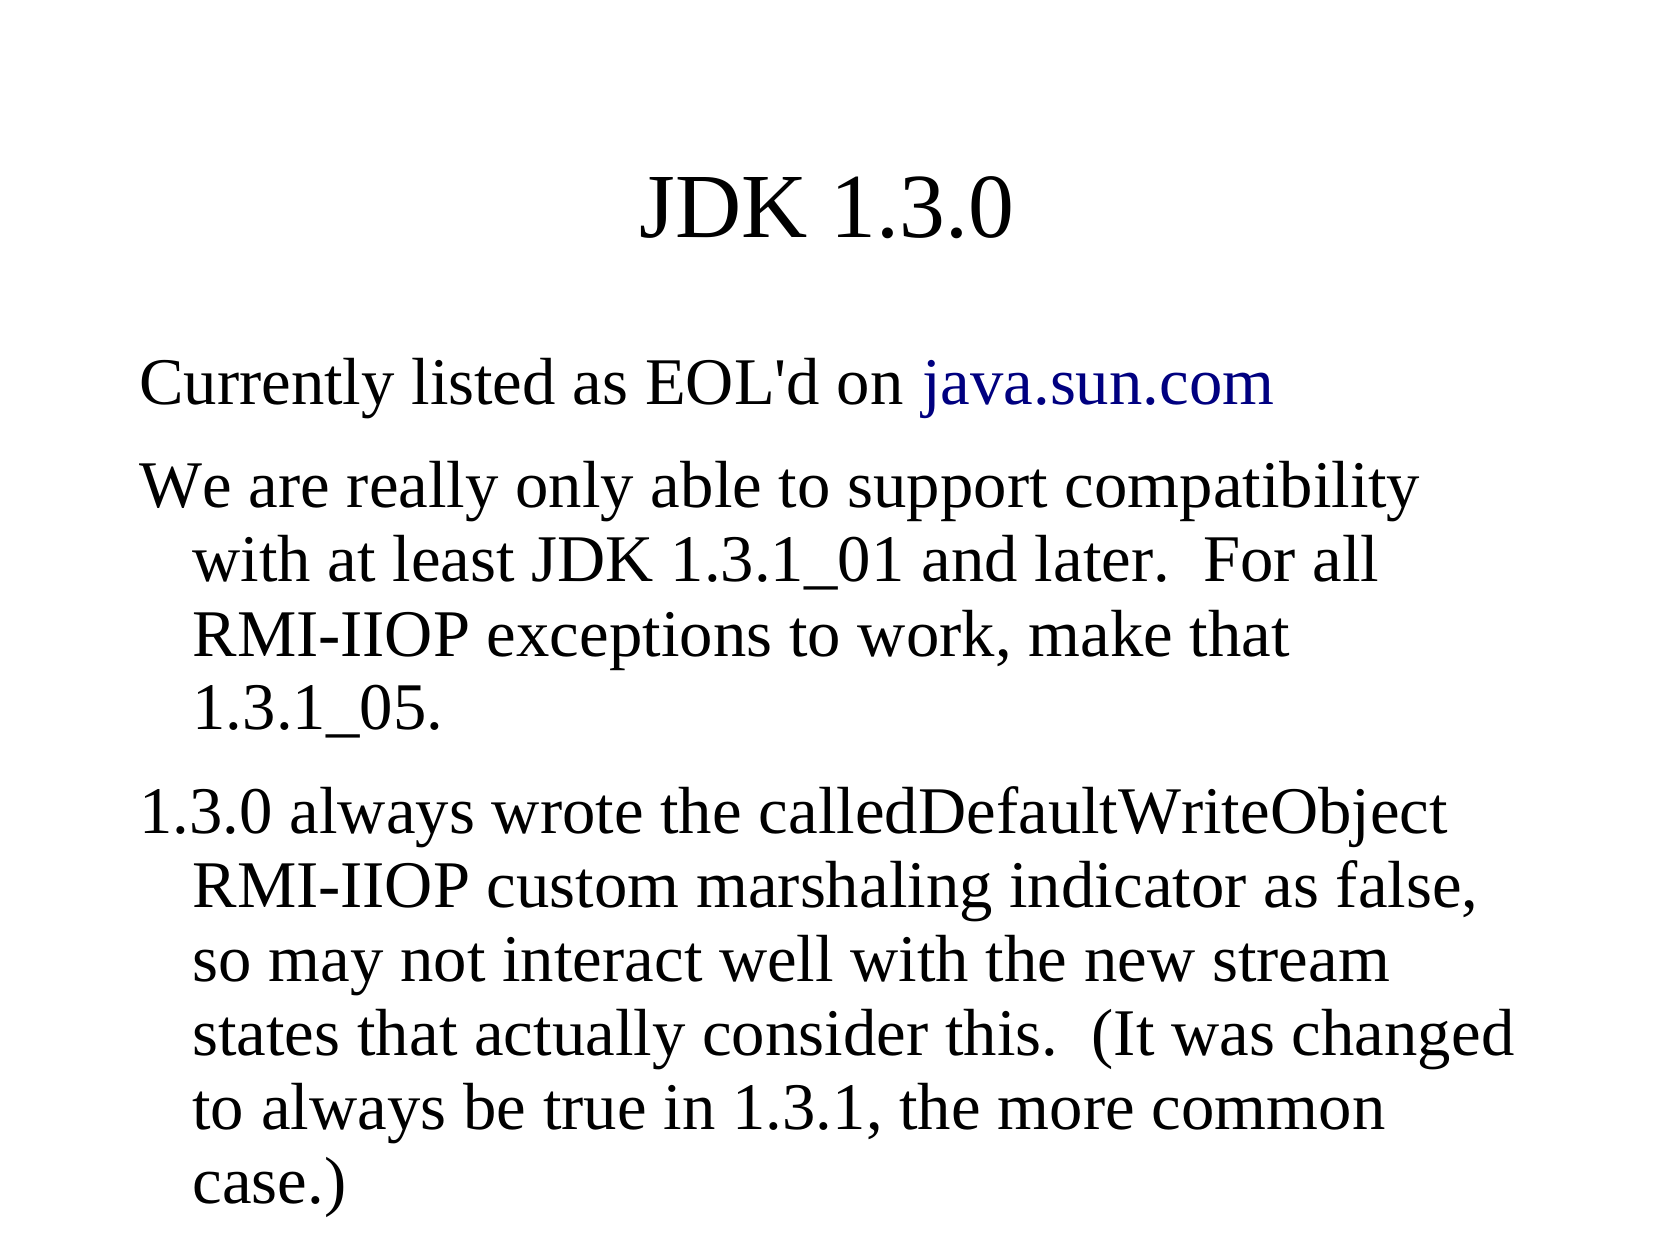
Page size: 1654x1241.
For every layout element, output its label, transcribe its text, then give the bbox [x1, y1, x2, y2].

list Currently listed as EOL'd on java.sun.com We are really only able to support compatibility with at least JDK 1.3.1_01 and later. For all RMI-IIOP exceptions to work, make that 1.3.1_05. 1.3.0 always wrote the calledDefaultWriteObject RMI-IIOP custom marshaling indicator as false, so may not interact well with the new stream states that actually consider this. (It was changed to always be true in 1.3.1, the more common case.) [121, 344, 1534, 1241]
title JDK 1.3.0 [121, 102, 1534, 311]
